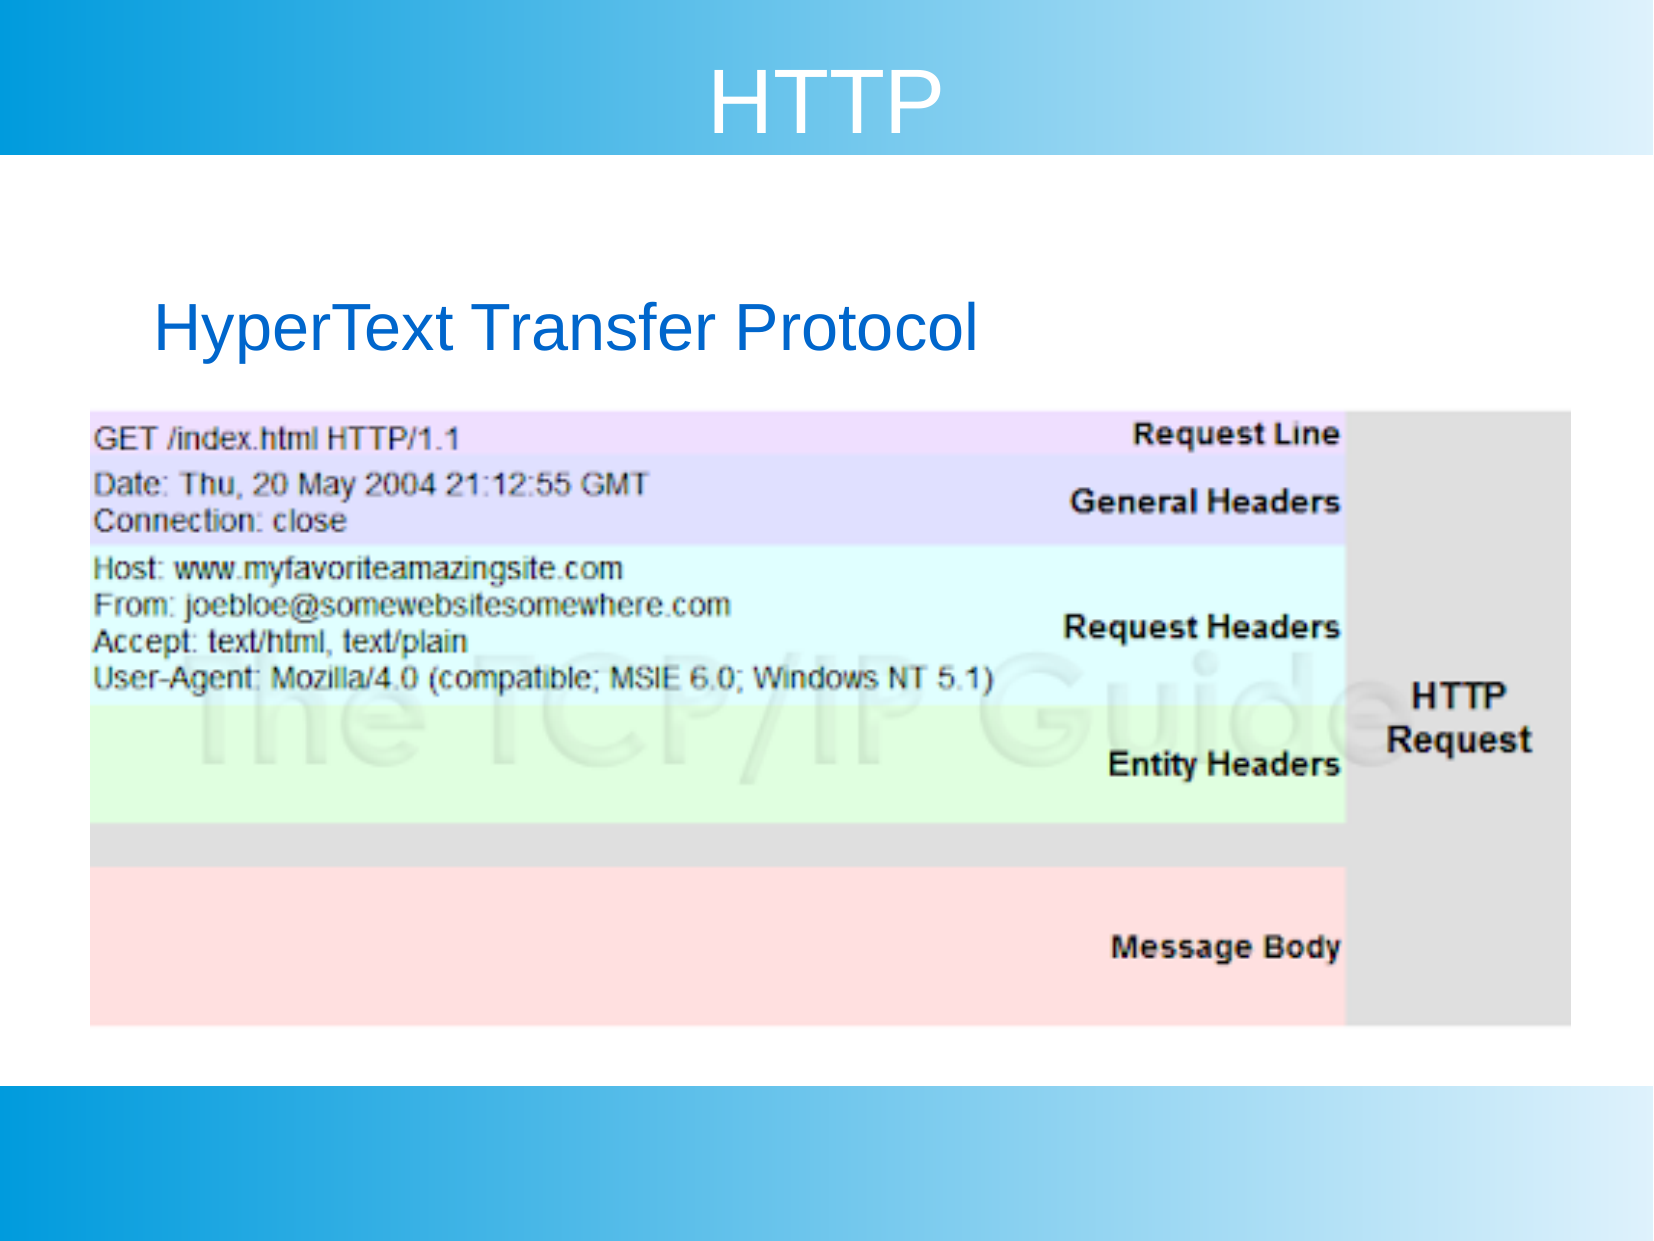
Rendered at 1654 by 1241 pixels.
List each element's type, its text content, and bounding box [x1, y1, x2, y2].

list HyperText Transfer Protocol [82, 290, 1571, 1010]
picture [90, 389, 1571, 1051]
title HTTP [82, 49, 1571, 155]
